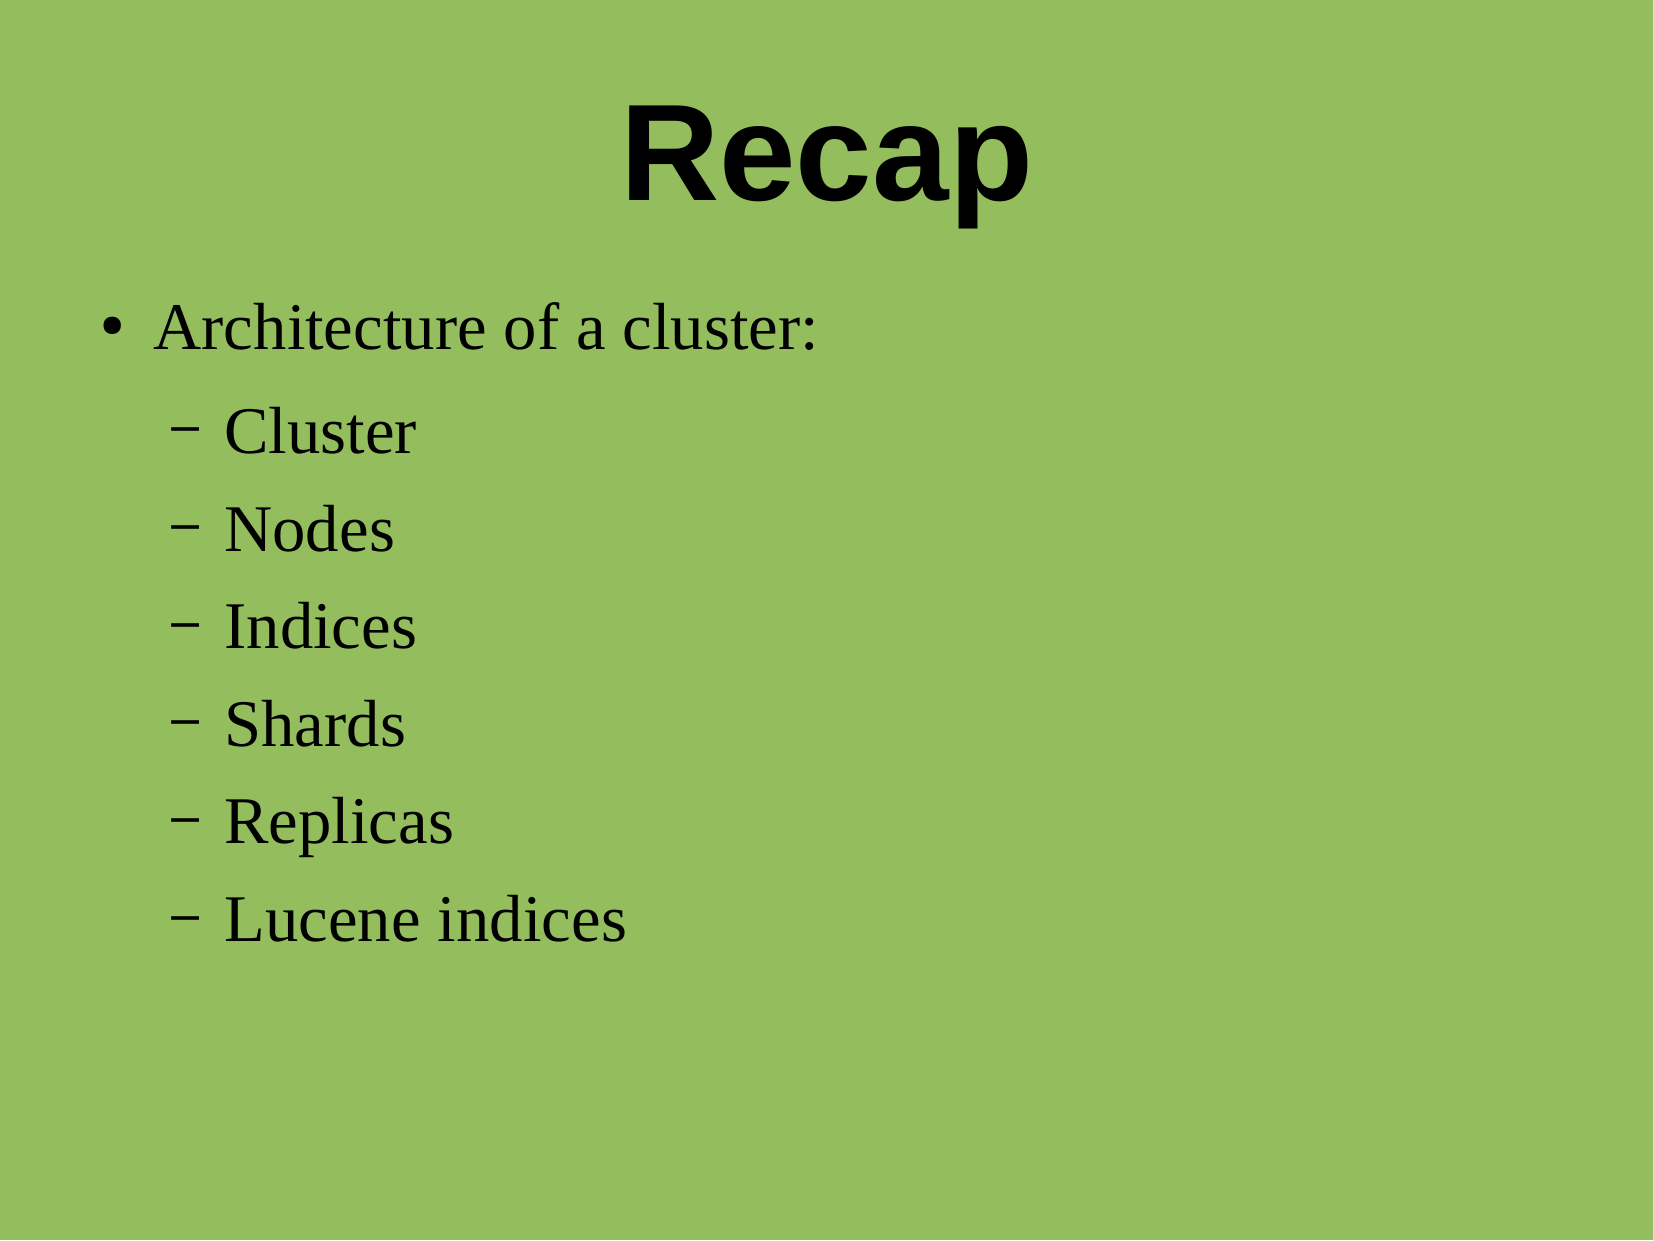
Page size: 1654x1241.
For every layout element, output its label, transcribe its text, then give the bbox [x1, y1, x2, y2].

list Architecture of a cluster: Cluster Nodes Indices Shards Replicas Lucene indices [82, 290, 1571, 1109]
title Recap [82, 49, 1571, 257]
